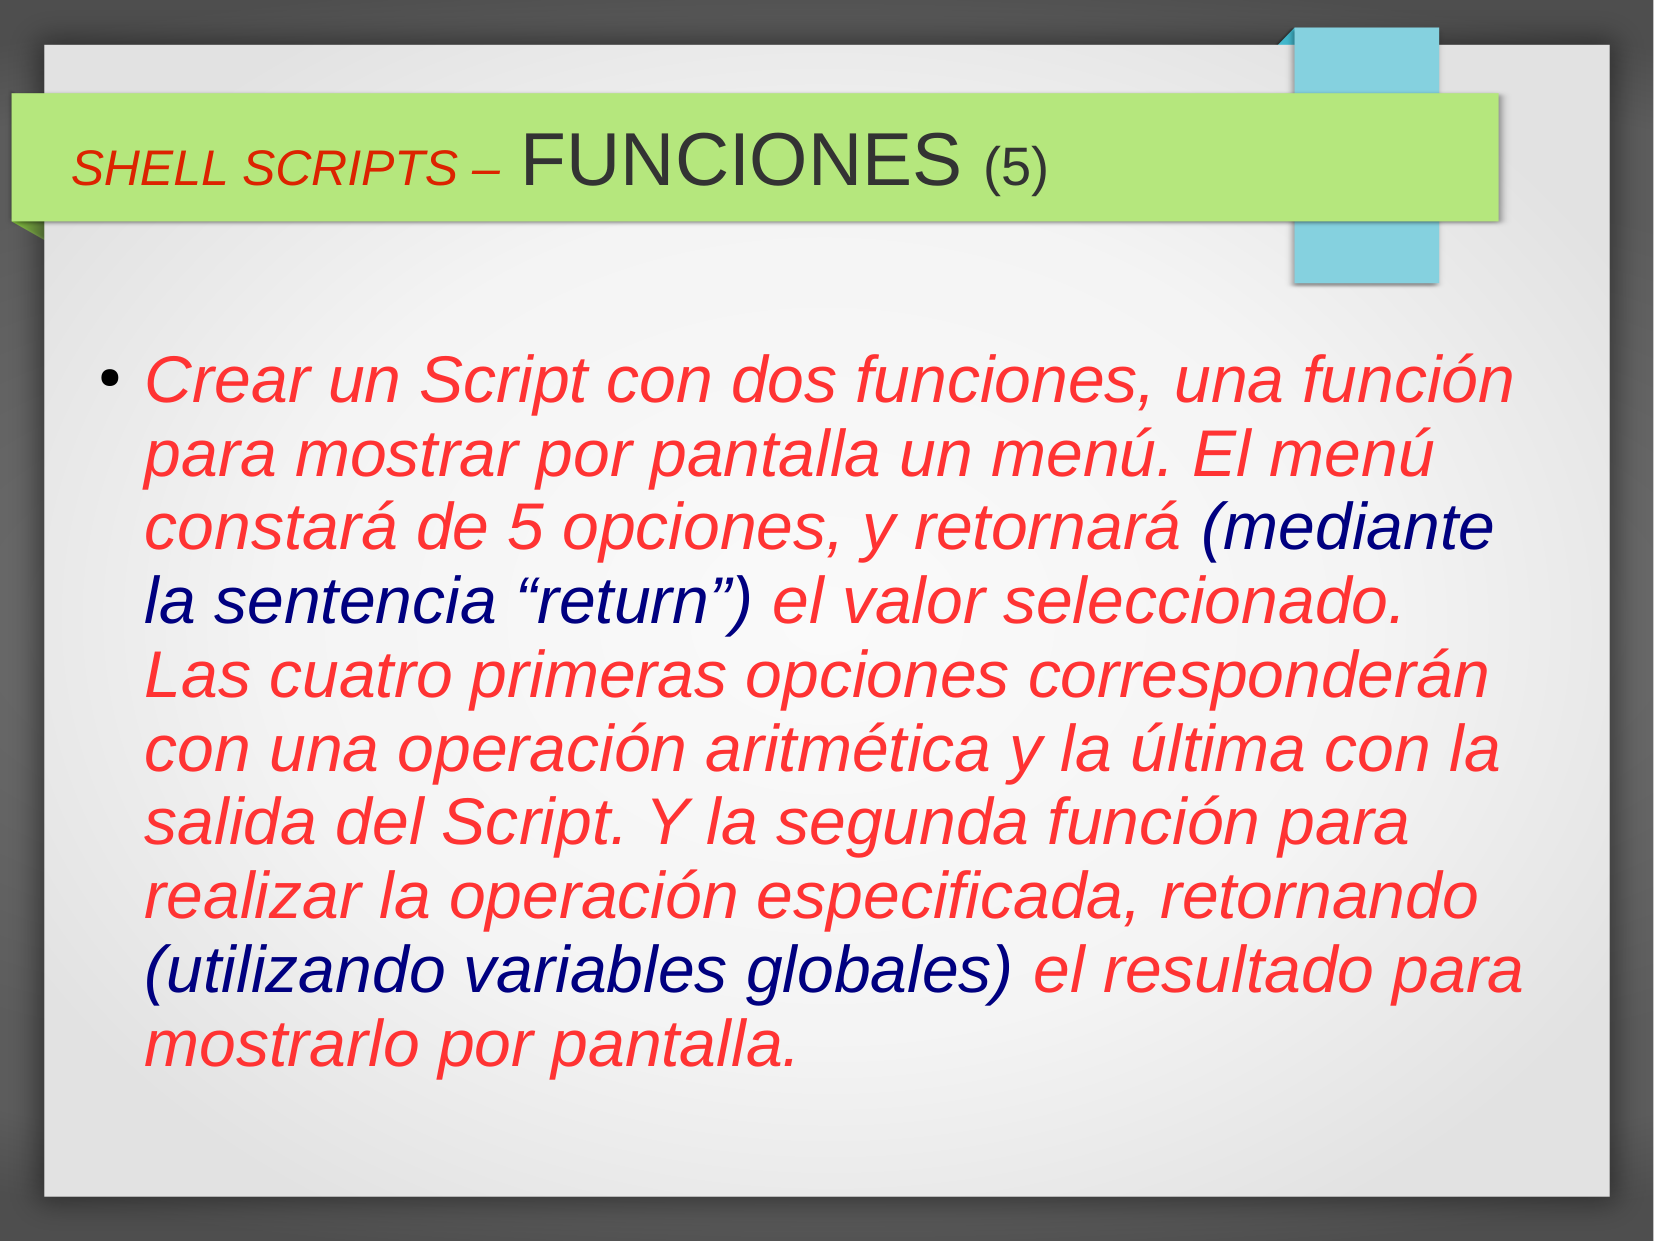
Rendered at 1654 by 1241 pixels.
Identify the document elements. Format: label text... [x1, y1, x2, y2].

title SHELL SCRIPTS – FUNCIONES (5) [70, 106, 1229, 213]
picture [0, 0, 1654, 1241]
list Crear un Script con dos funciones, una función para mostrar por pantalla un menú. El menú constará de 5 opciones, y retornará (mediante la sentencia “return”) el valor seleccionado. Las cuatro primeras opciones corresponderán con una operación aritmética y la última con la salida del Script. Y la segunda función para realizar la operación especificada, retornando (utilizando variables globales) el resultado para mostrarlo por pantalla. [82, 342, 1526, 1145]
